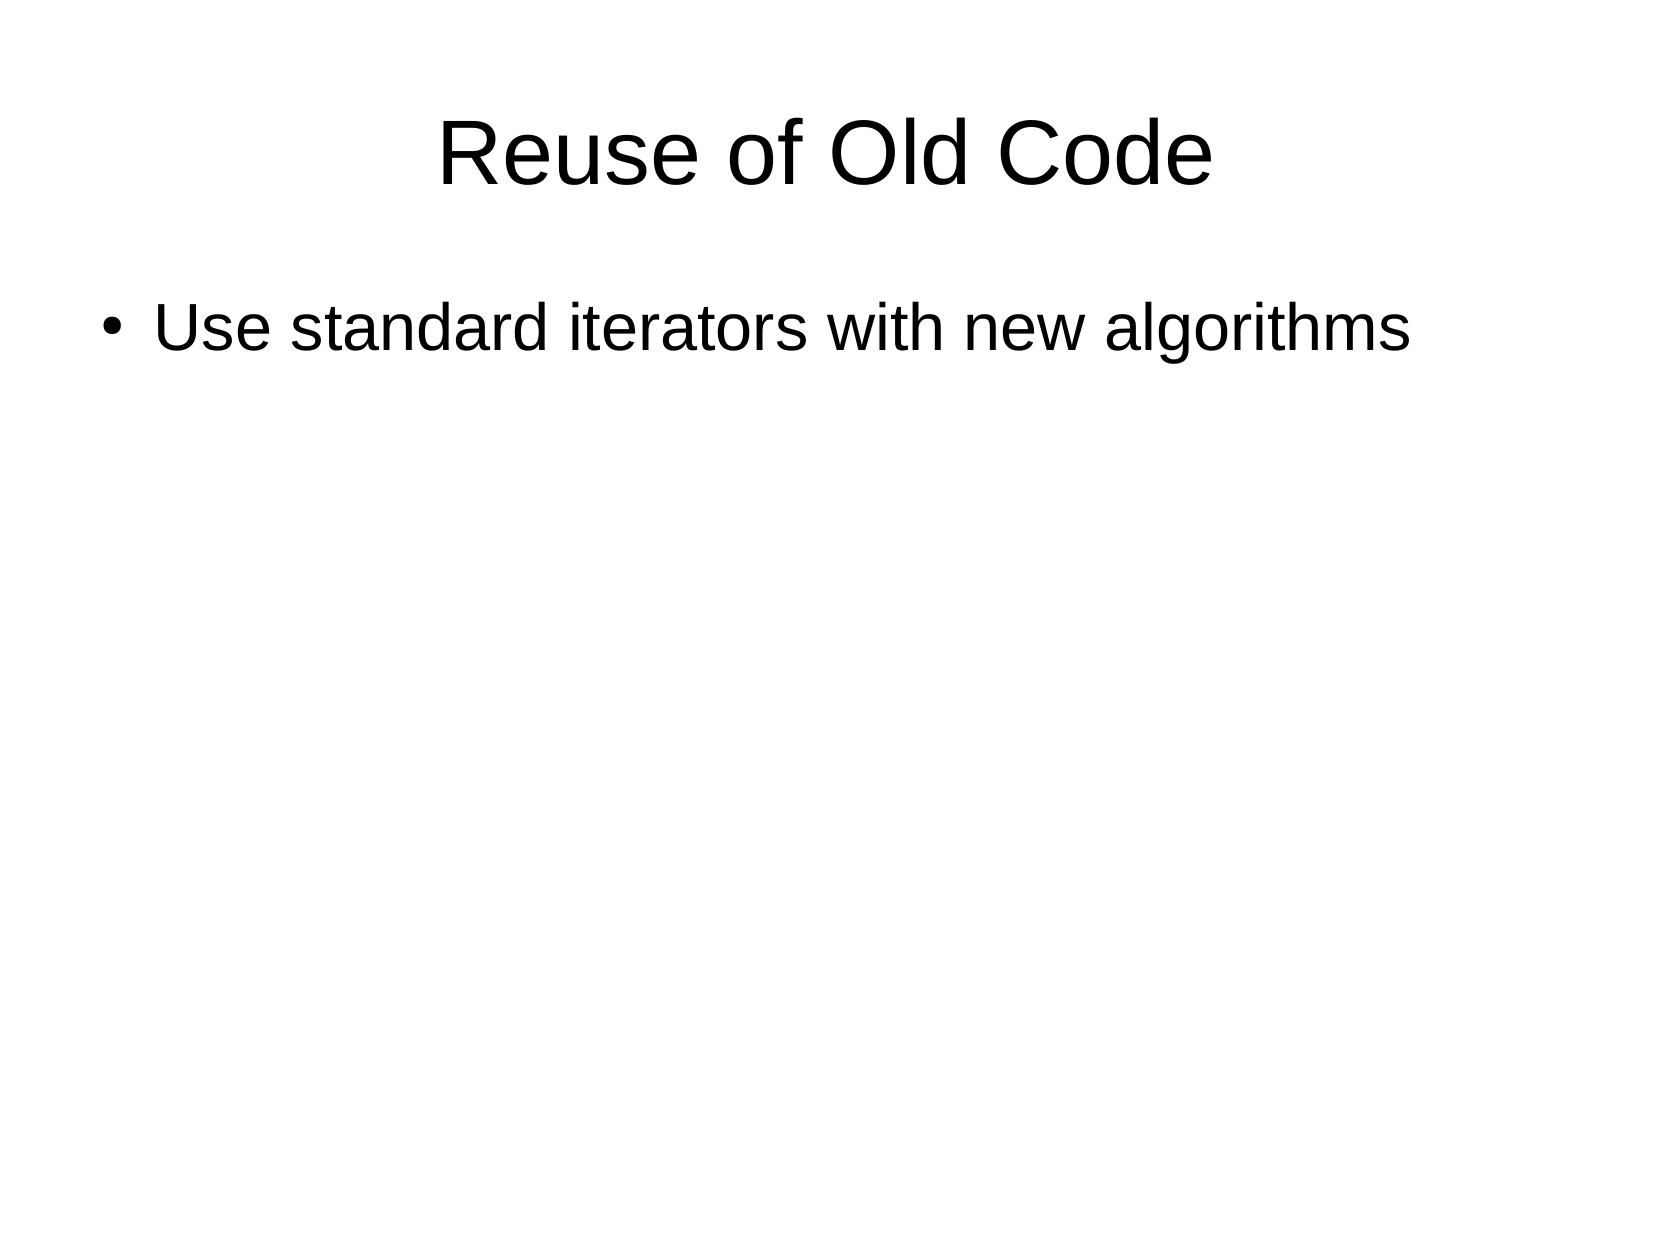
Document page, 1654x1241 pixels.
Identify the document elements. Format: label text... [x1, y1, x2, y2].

list Use standard iterators with new algorithms [82, 290, 1571, 1010]
title Reuse of Old Code [82, 49, 1571, 257]
